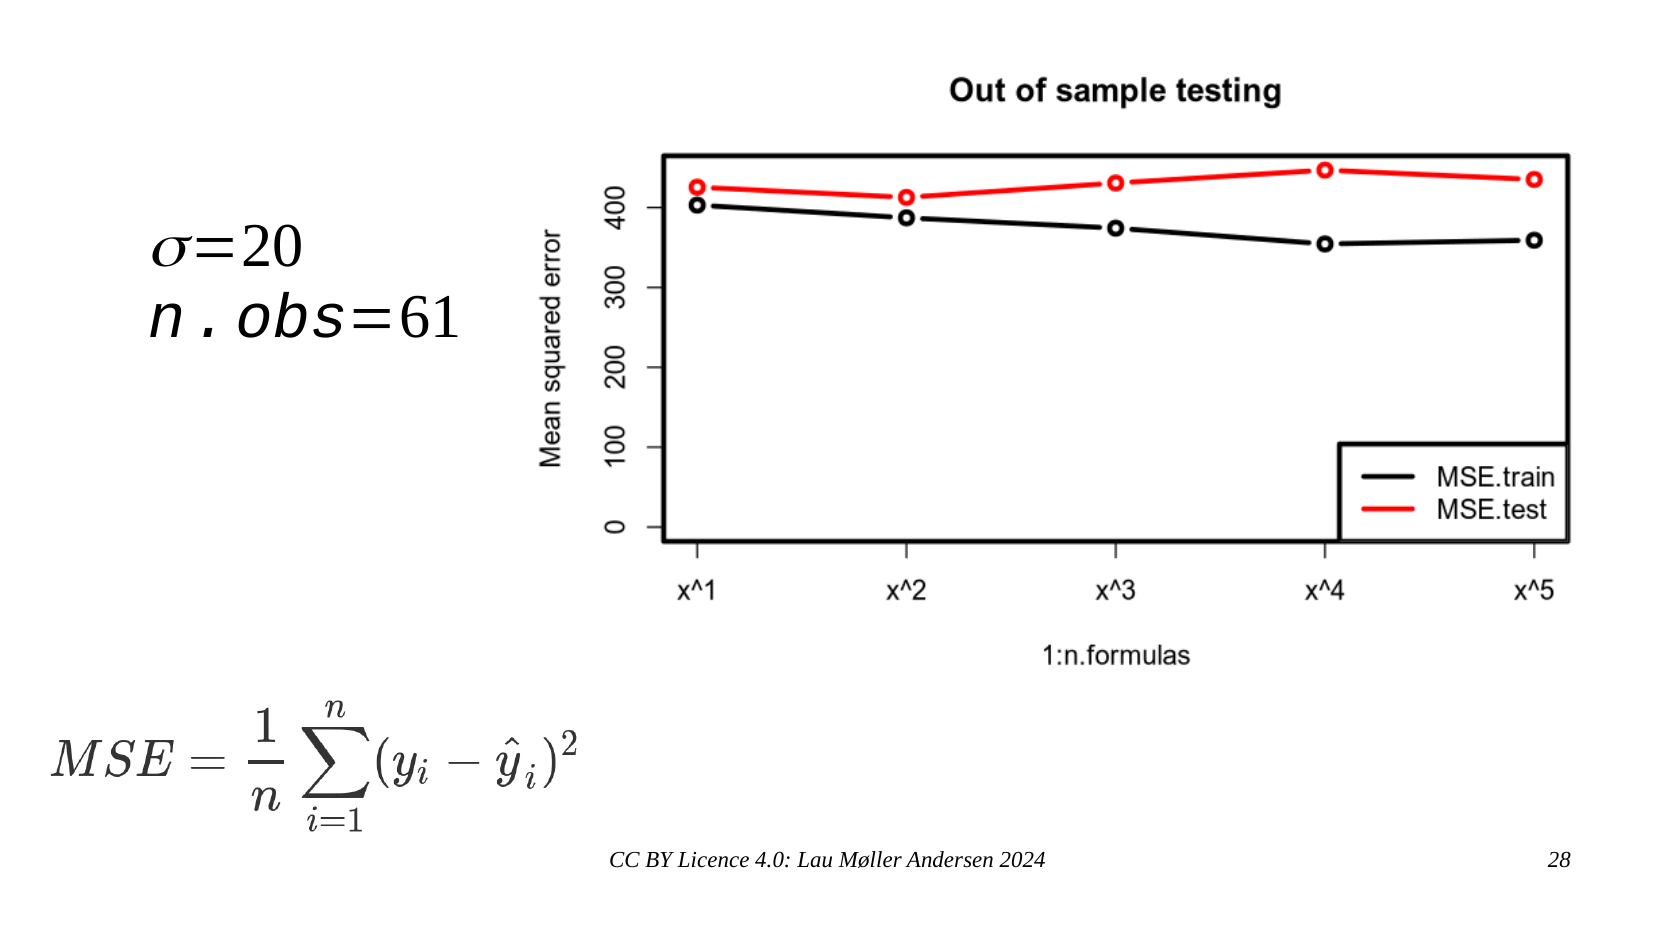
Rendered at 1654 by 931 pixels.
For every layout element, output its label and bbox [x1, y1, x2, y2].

chart [141, 209, 469, 357]
picture [47, 23, 1636, 839]
